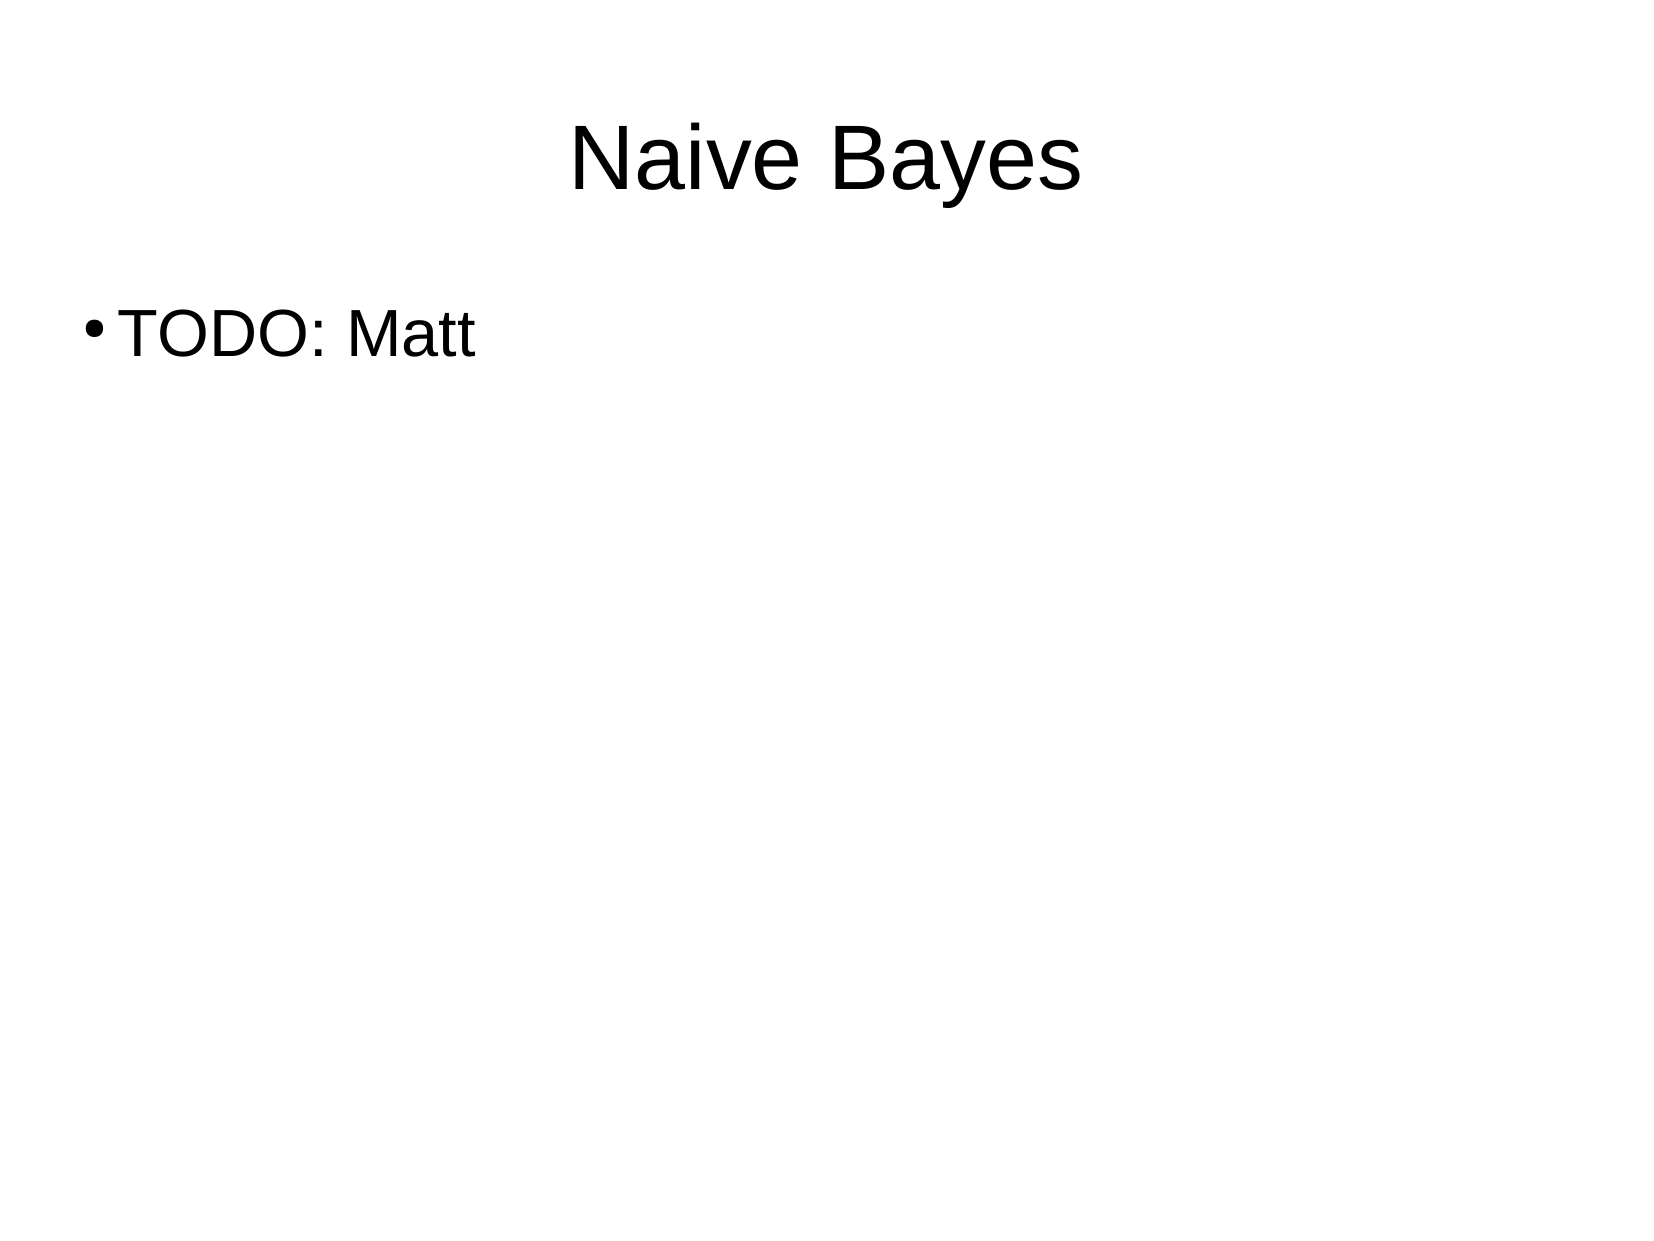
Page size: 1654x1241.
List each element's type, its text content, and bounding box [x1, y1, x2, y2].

text_box Naive Bayes [82, 49, 1570, 257]
text_box TODO: Matt [82, 290, 1570, 1010]
